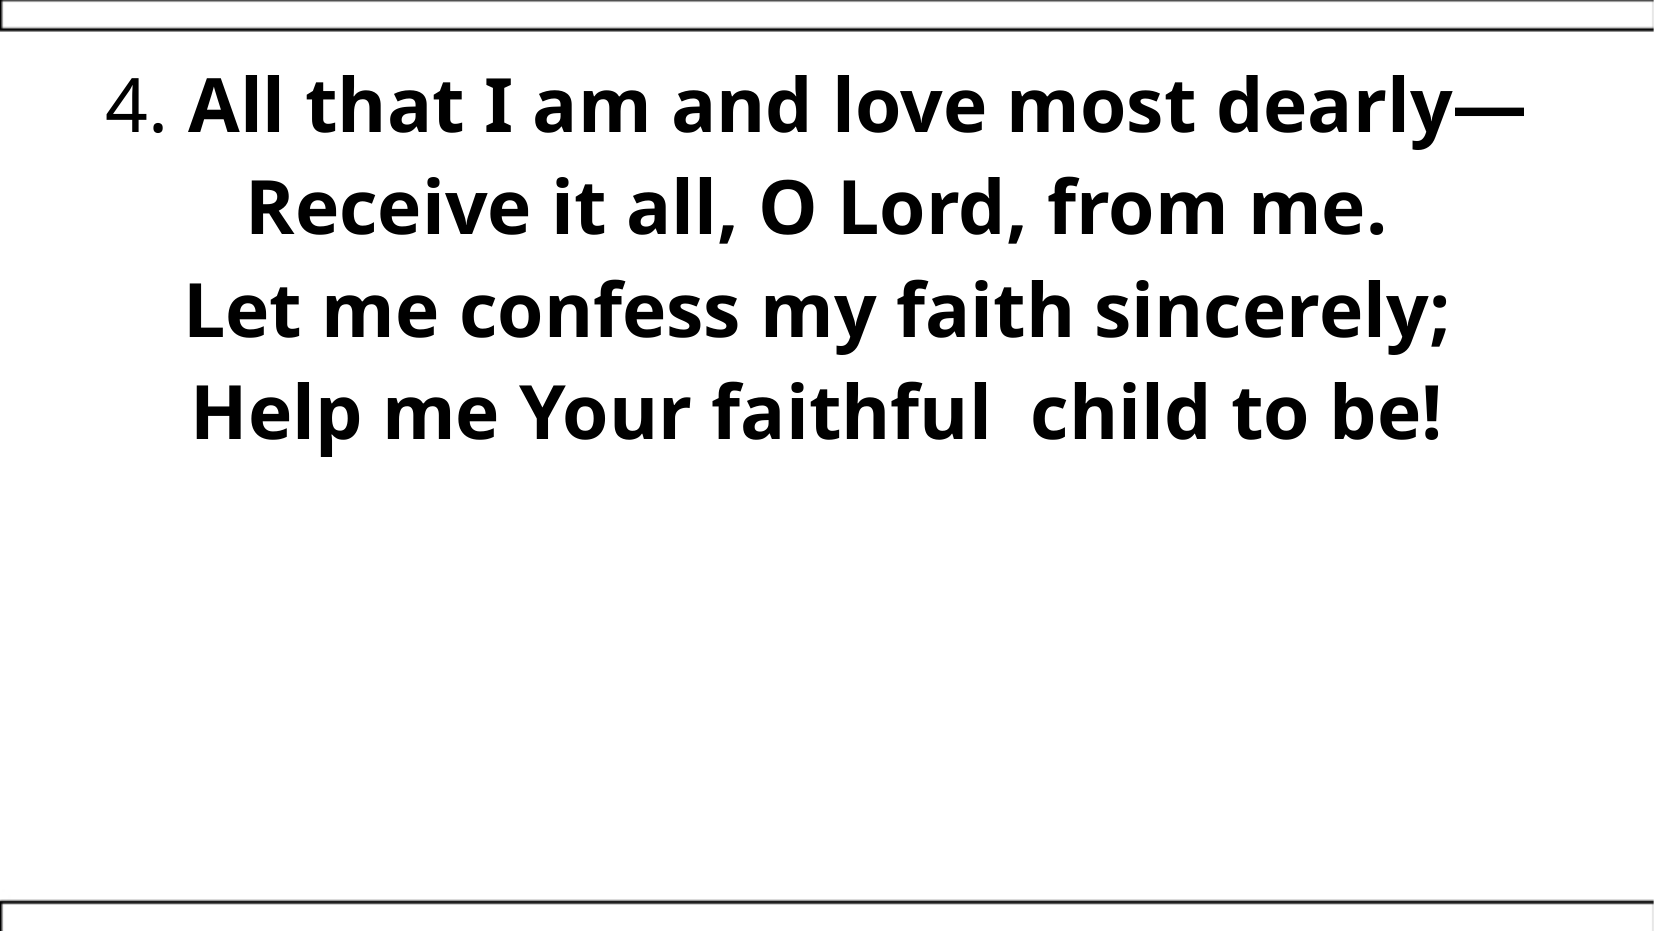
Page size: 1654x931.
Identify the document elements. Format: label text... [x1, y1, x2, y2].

picture [0, 0, 1654, 931]
text_box 4. All that I am and love most dearly— Receive it all, O Lord, from me. Let me confess my faith sincerely; Help me Your faithful child to be! [90, 45, 1546, 460]
